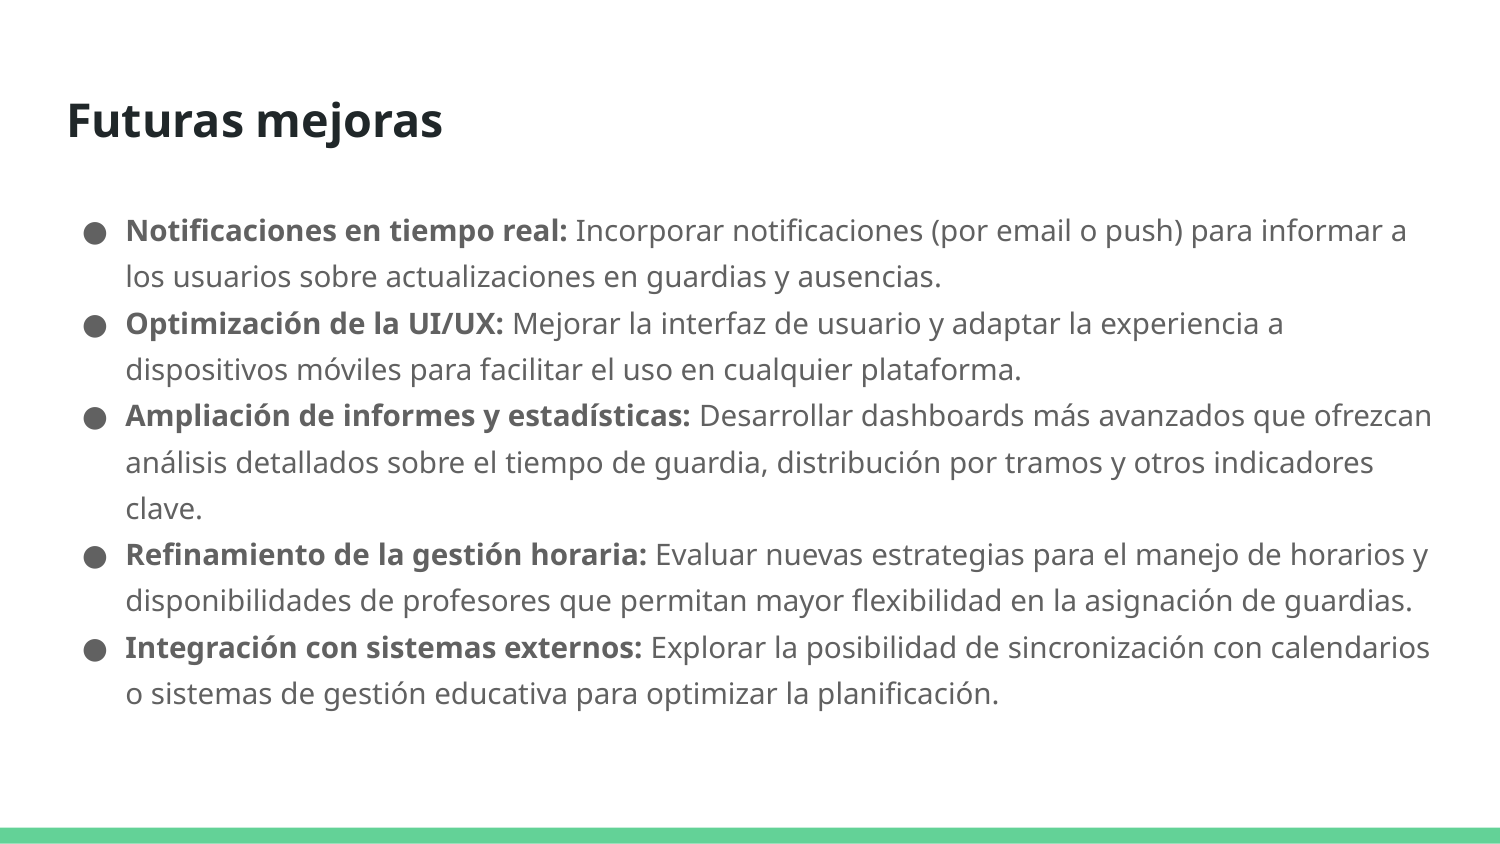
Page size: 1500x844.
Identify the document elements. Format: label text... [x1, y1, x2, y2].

list Notificaciones en tiempo real: Incorporar notificaciones (por email o push) para informar a los usuarios sobre actualizaciones en guardias y ausencias. Optimización de la UI/UX: Mejorar la interfaz de usuario y adaptar la experiencia a dispositivos móviles para facilitar el uso en cualquier plataforma. Ampliación de informes y estadísticas: Desarrollar dashboards más avanzados que ofrezcan análisis detallados sobre el tiempo de guardia, distribución por tramos y otros indicadores clave. Refinamiento de la gestión horaria: Evaluar nuevas estrategias para el manejo de horarios y disponibilidades de profesores que permitan mayor flexibilidad en la asignación de guardias. Integración con sistemas externos: Explorar la posibilidad de sincronización con calendarios o sistemas de gestión educativa para optimizar la planificación. [51, 189, 1449, 750]
title Futuras mejoras [51, 72, 1449, 167]
